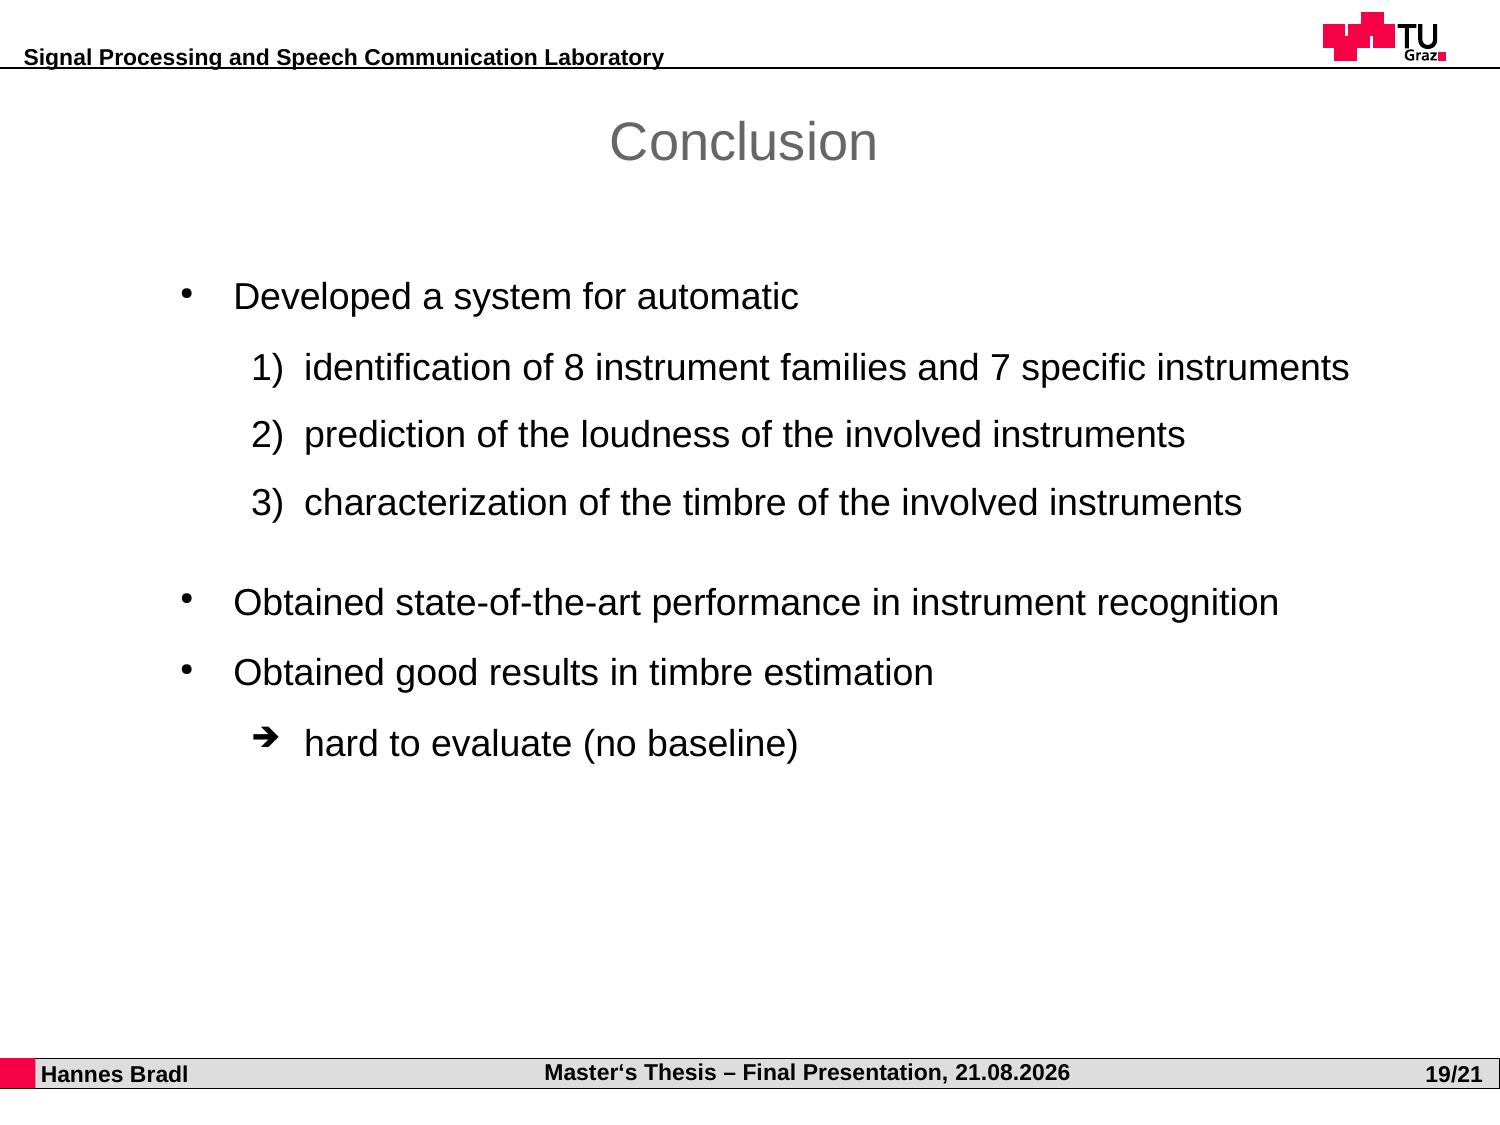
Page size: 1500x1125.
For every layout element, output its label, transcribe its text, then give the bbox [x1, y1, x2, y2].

list Obtained state-of-the-art performance in instrument recognition Obtained good results in timbre estimation hard to evaluate (no baseline) [147, 547, 1406, 725]
list Developed a system for automatic identification of 8 instrument families and 7 specific instruments prediction of the loudness of the involved instruments characterization of the timbre of the involved instruments [147, 242, 1406, 420]
list Conclusion [107, 106, 1382, 201]
